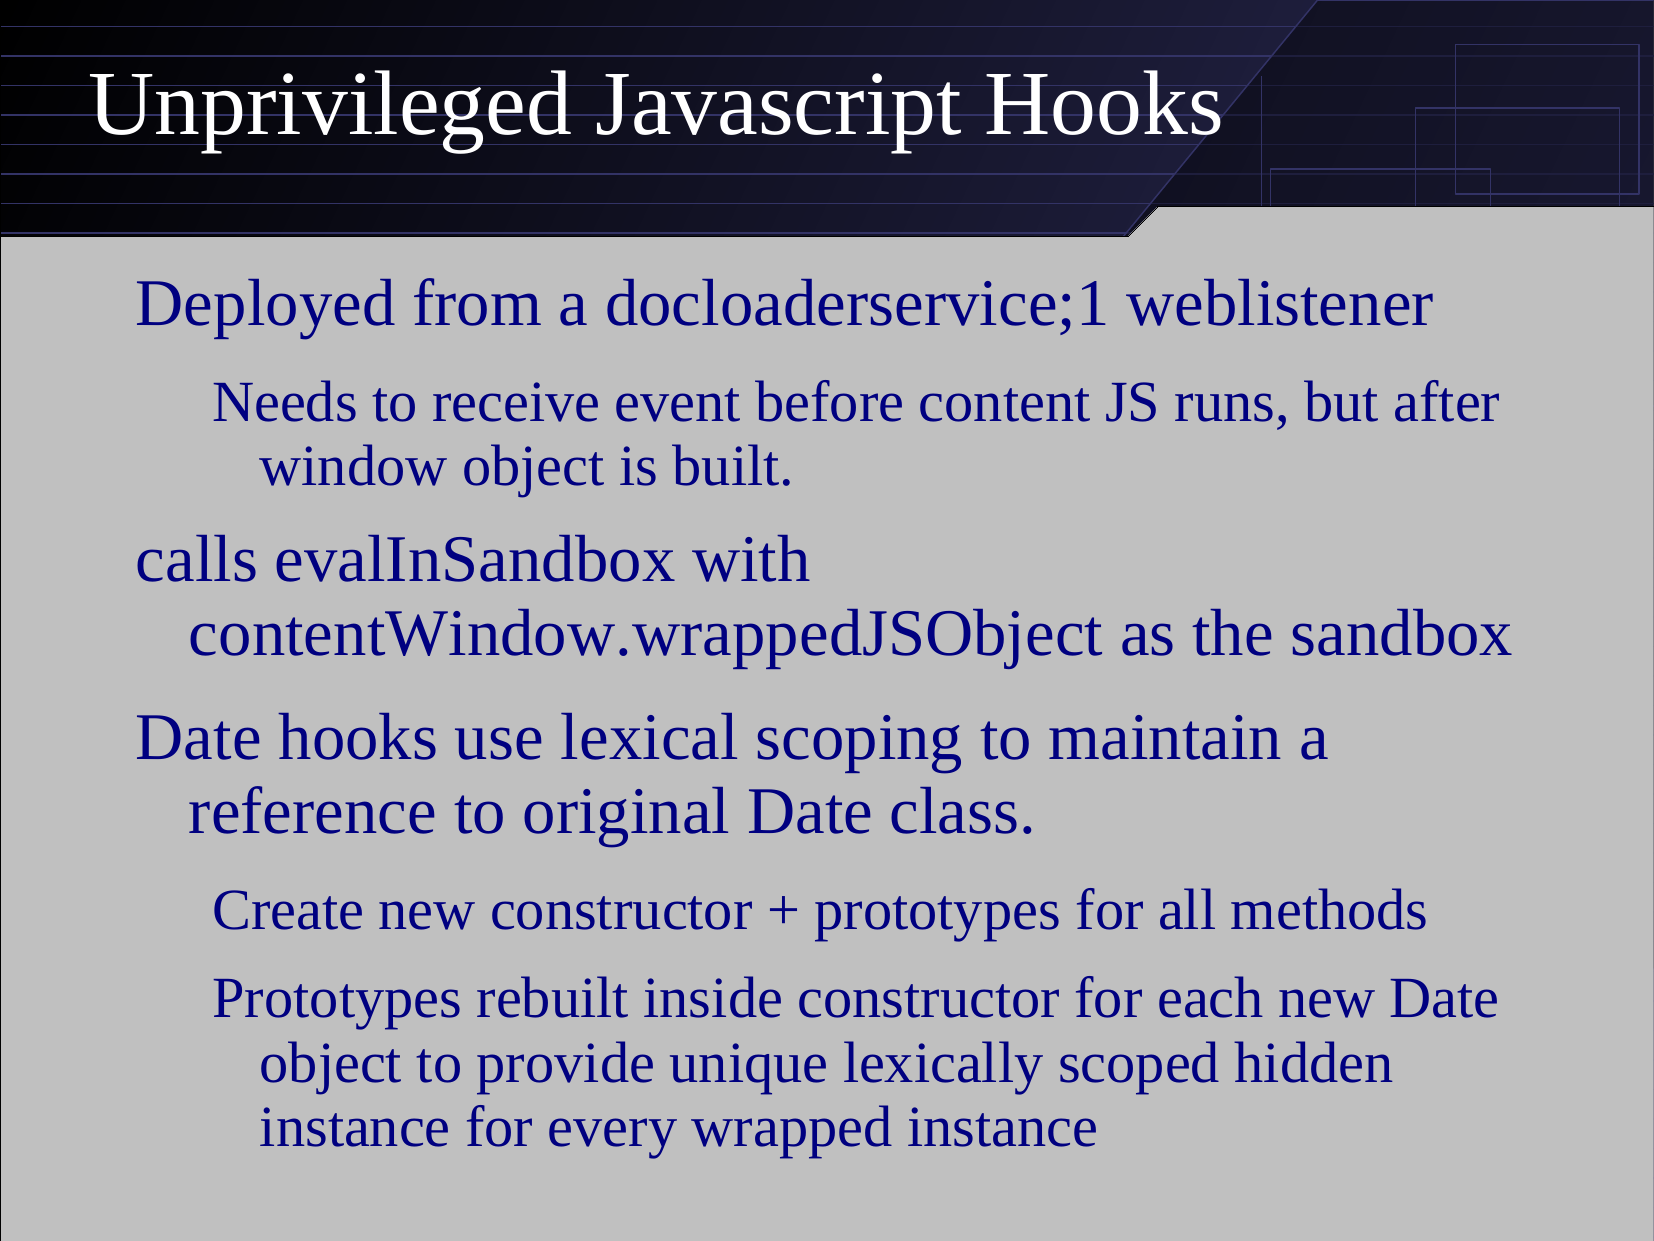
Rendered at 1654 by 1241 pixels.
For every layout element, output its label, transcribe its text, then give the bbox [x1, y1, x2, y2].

list Deployed from a docloaderservice;1 weblistener Needs to receive event before content JS runs, but after window object is built. calls evalInSandbox with contentWindow.wrappedJSObject as the sandbox Date hooks use lexical scoping to maintain a reference to original Date class. Create new constructor + prototypes for all methods Prototypes rebuilt inside constructor for each new Date object to provide unique lexically scoped hidden instance for every wrapped instance [118, 265, 1531, 1160]
title Unprivileged Javascript Hooks [88, 0, 1501, 208]
